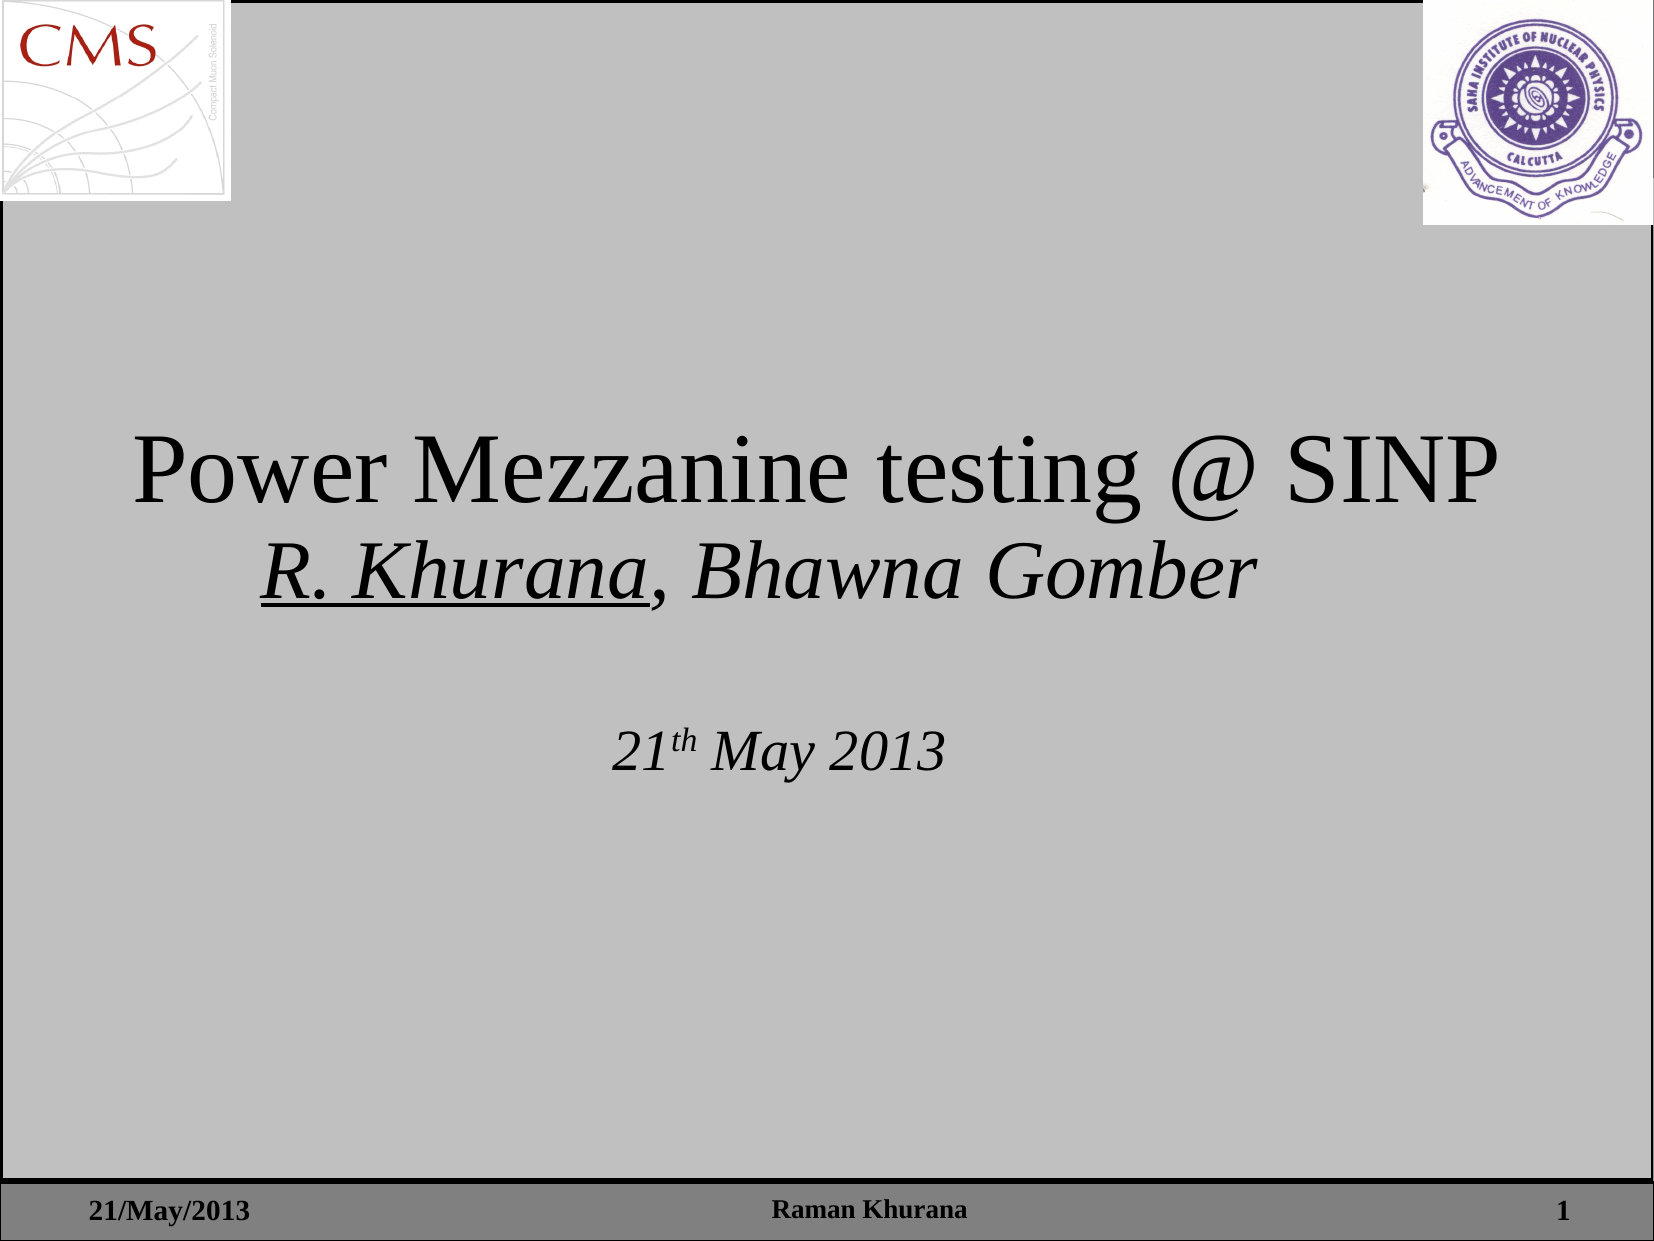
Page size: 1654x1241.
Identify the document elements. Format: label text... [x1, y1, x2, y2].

picture [0, 0, 231, 201]
text_box [0, 0, 1654, 1182]
picture [1423, 0, 1654, 225]
text_box Power Mezzanine testing @ SINP R. Khurana, Bhawna Gomber 21th May 2013 [17, 405, 1642, 858]
